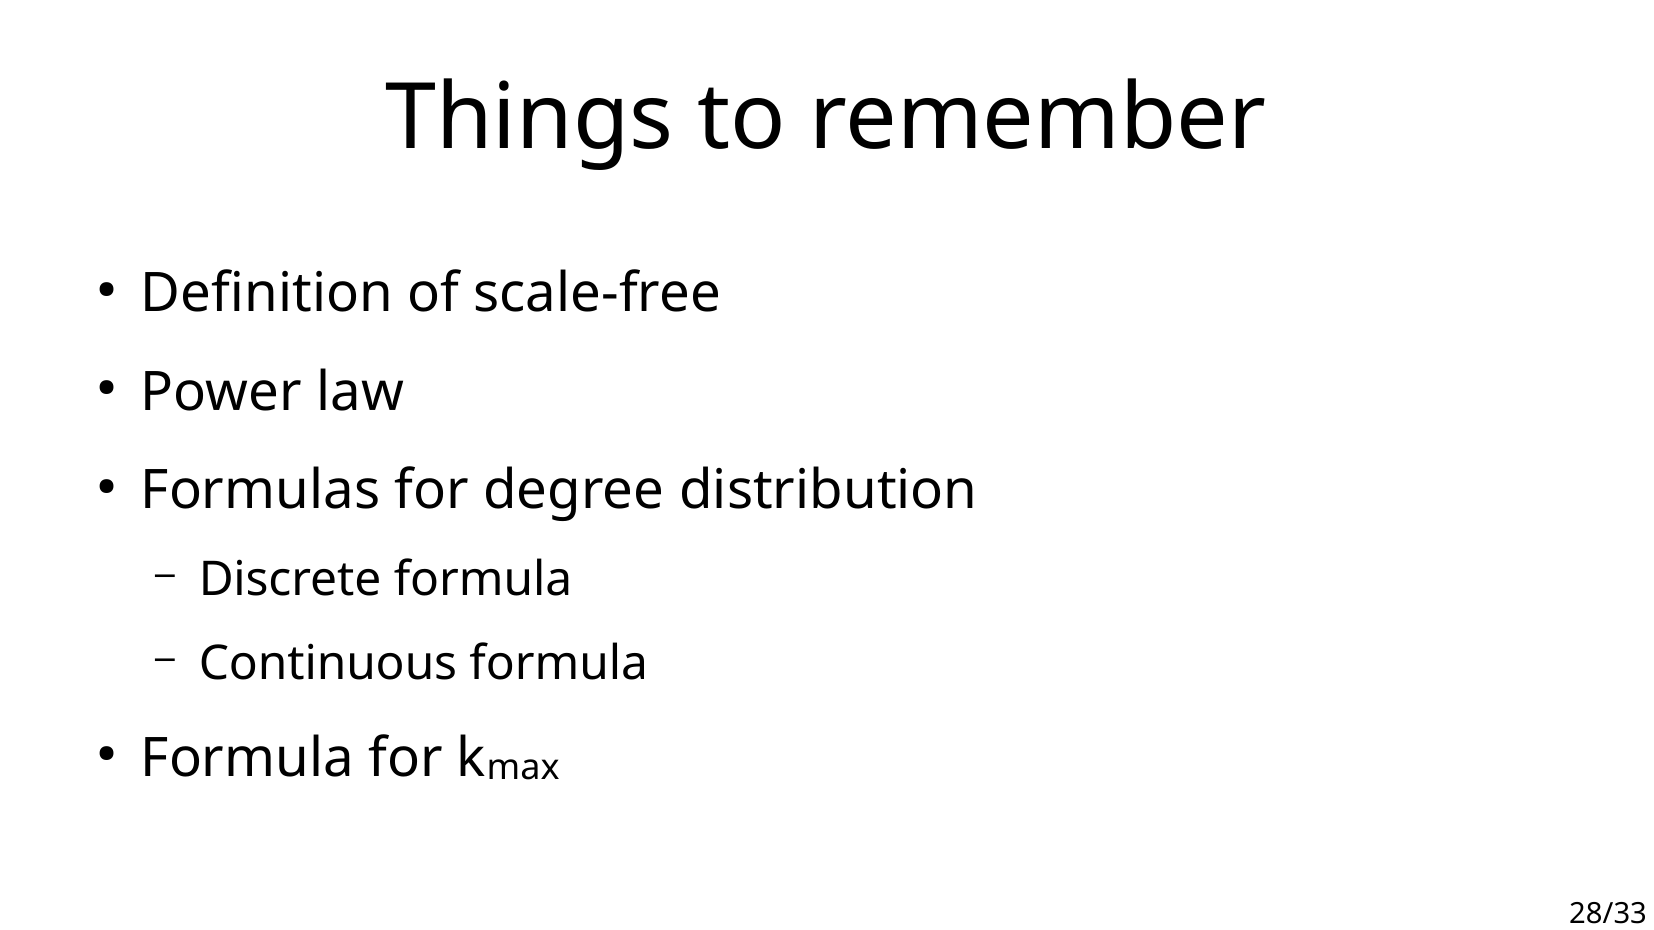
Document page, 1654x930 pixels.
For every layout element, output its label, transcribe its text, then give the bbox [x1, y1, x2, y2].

list Definition of scale-free Power law Formulas for degree distribution Discrete formula Continuous formula Formula for kmax [82, 252, 1571, 793]
title Things to remember [82, 1, 1571, 225]
